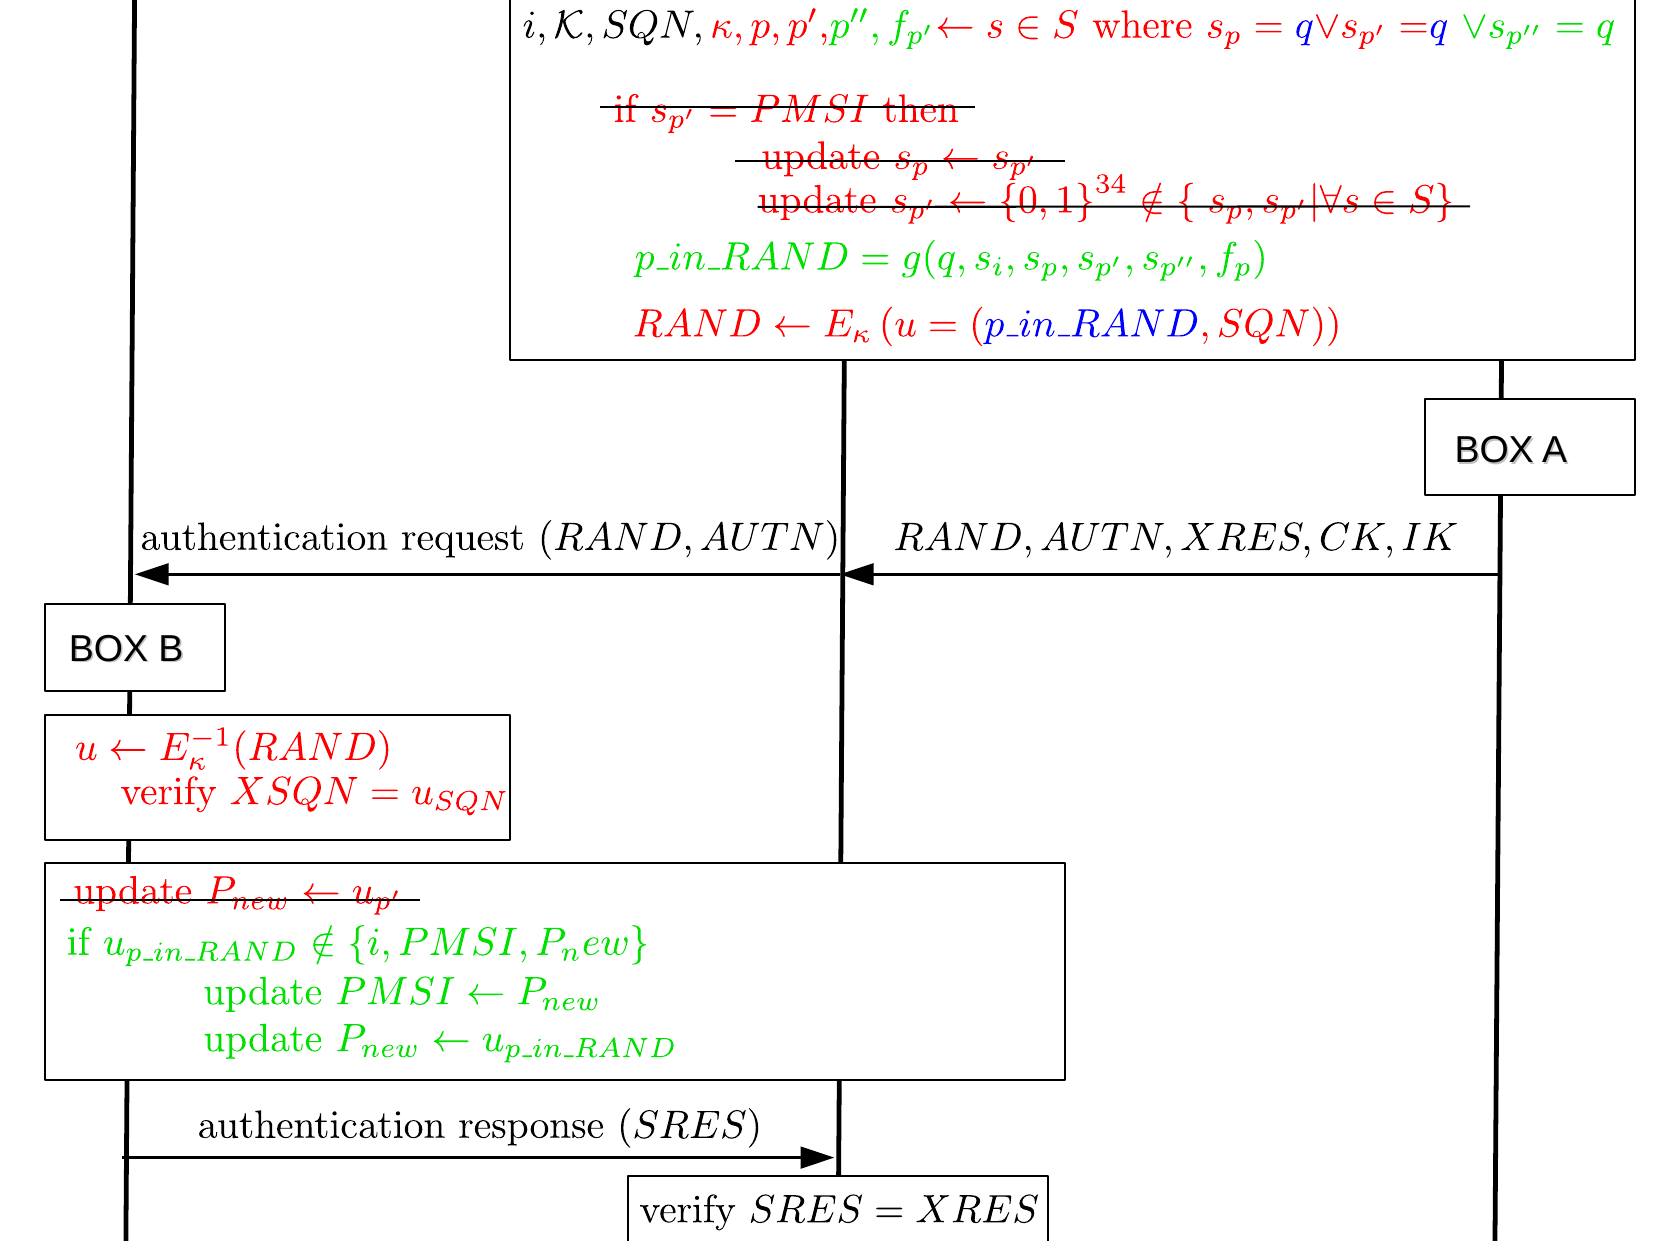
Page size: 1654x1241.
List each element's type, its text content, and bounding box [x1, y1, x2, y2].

text_box [627, 1176, 1048, 1241]
text_box [45, 714, 511, 841]
text_box BOX B [54, 619, 211, 677]
text_box BOX A [1439, 421, 1588, 479]
text_box [45, 862, 1066, 1081]
text_box [140, 520, 841, 560]
text_box [197, 1108, 762, 1148]
text_box [510, 0, 1636, 361]
text_box [893, 521, 1458, 558]
text_box [1425, 398, 1636, 496]
text_box [45, 604, 226, 692]
